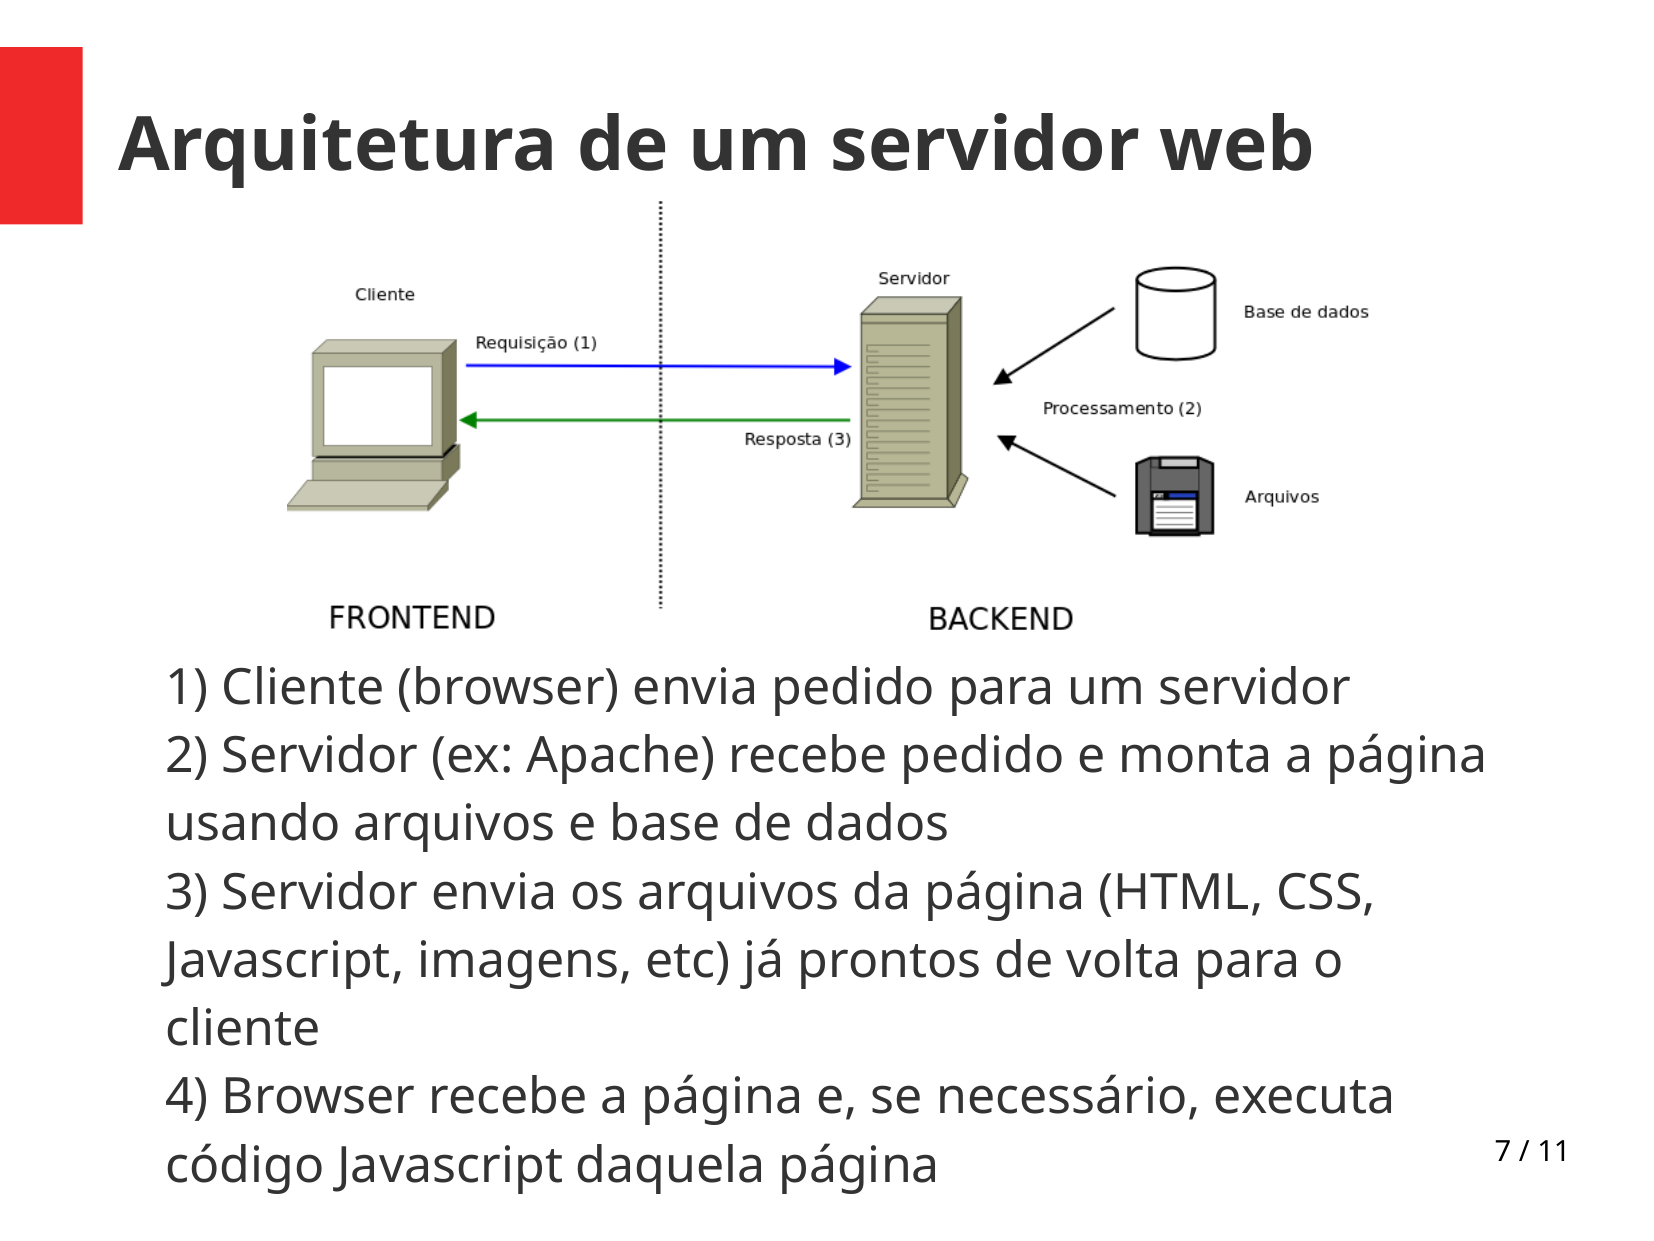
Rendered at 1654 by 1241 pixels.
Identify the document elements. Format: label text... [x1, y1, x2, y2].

title Arquitetura de um servidor web [118, 37, 1571, 245]
picture [287, 200, 1371, 638]
list 1) Cliente (browser) envia pedido para um servidor 2) Servidor (ex: Apache) recebe pedido e monta a página usando arquivos e base de dados 3) Servidor envia os arquivos da página (HTML, CSS, Javascript, imagens, etc) já prontos de volta para o cliente 4) Browser recebe a página e, se necessário, executa código Javascript daquela página [94, 650, 1512, 1241]
